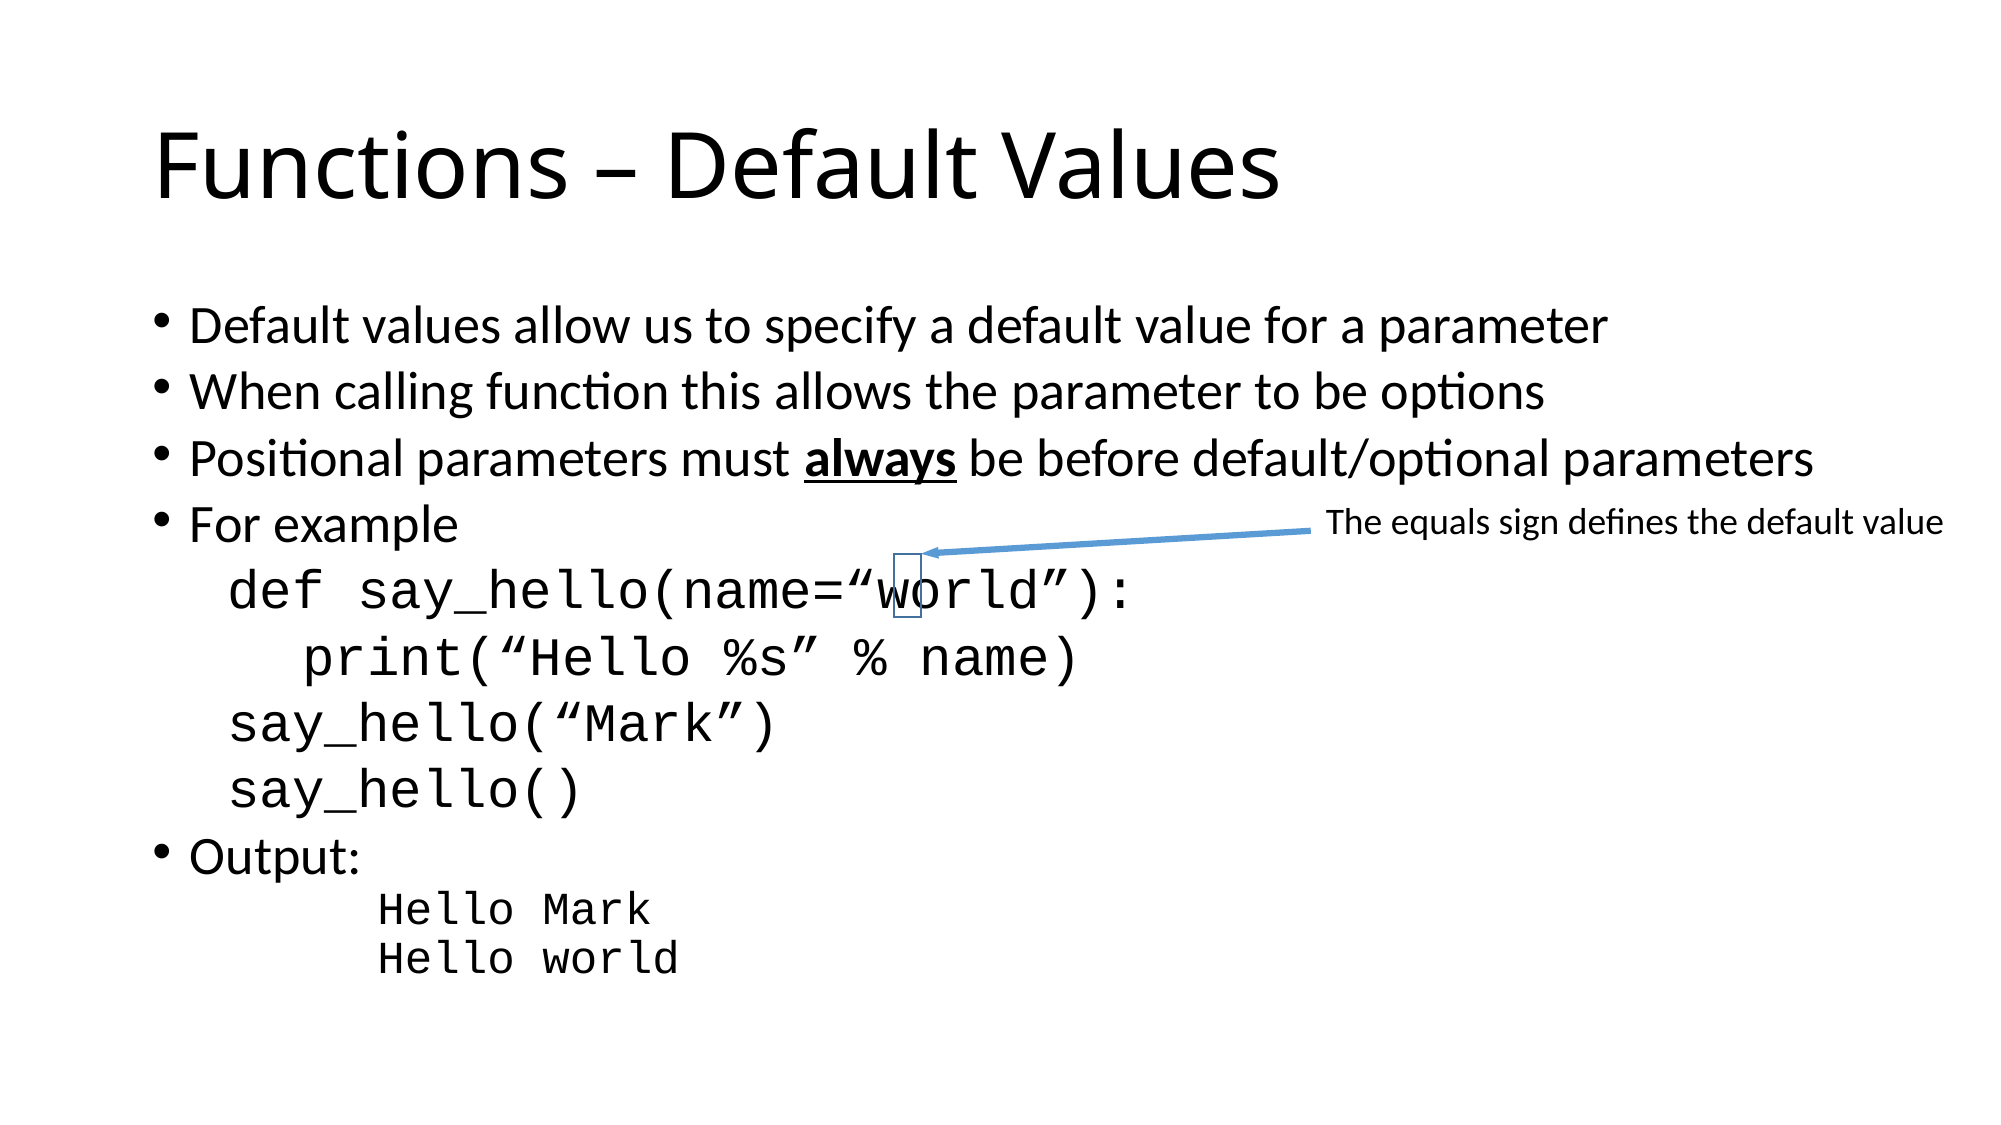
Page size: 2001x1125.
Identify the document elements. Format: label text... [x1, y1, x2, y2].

list Default values allow us to specify a default value for a parameter When calling function this allows the parameter to be options Positional parameters must always be before default/optional parameters For example def say_hello(name=“world”): print(“Hello %s” % name) say_hello(“Mark”) say_hello() Output: Hello Mark Hello world [137, 299, 1863, 1014]
text_box The equals sign defines the default value [1310, 489, 1968, 550]
title Functions – Default Values [137, 59, 1863, 278]
